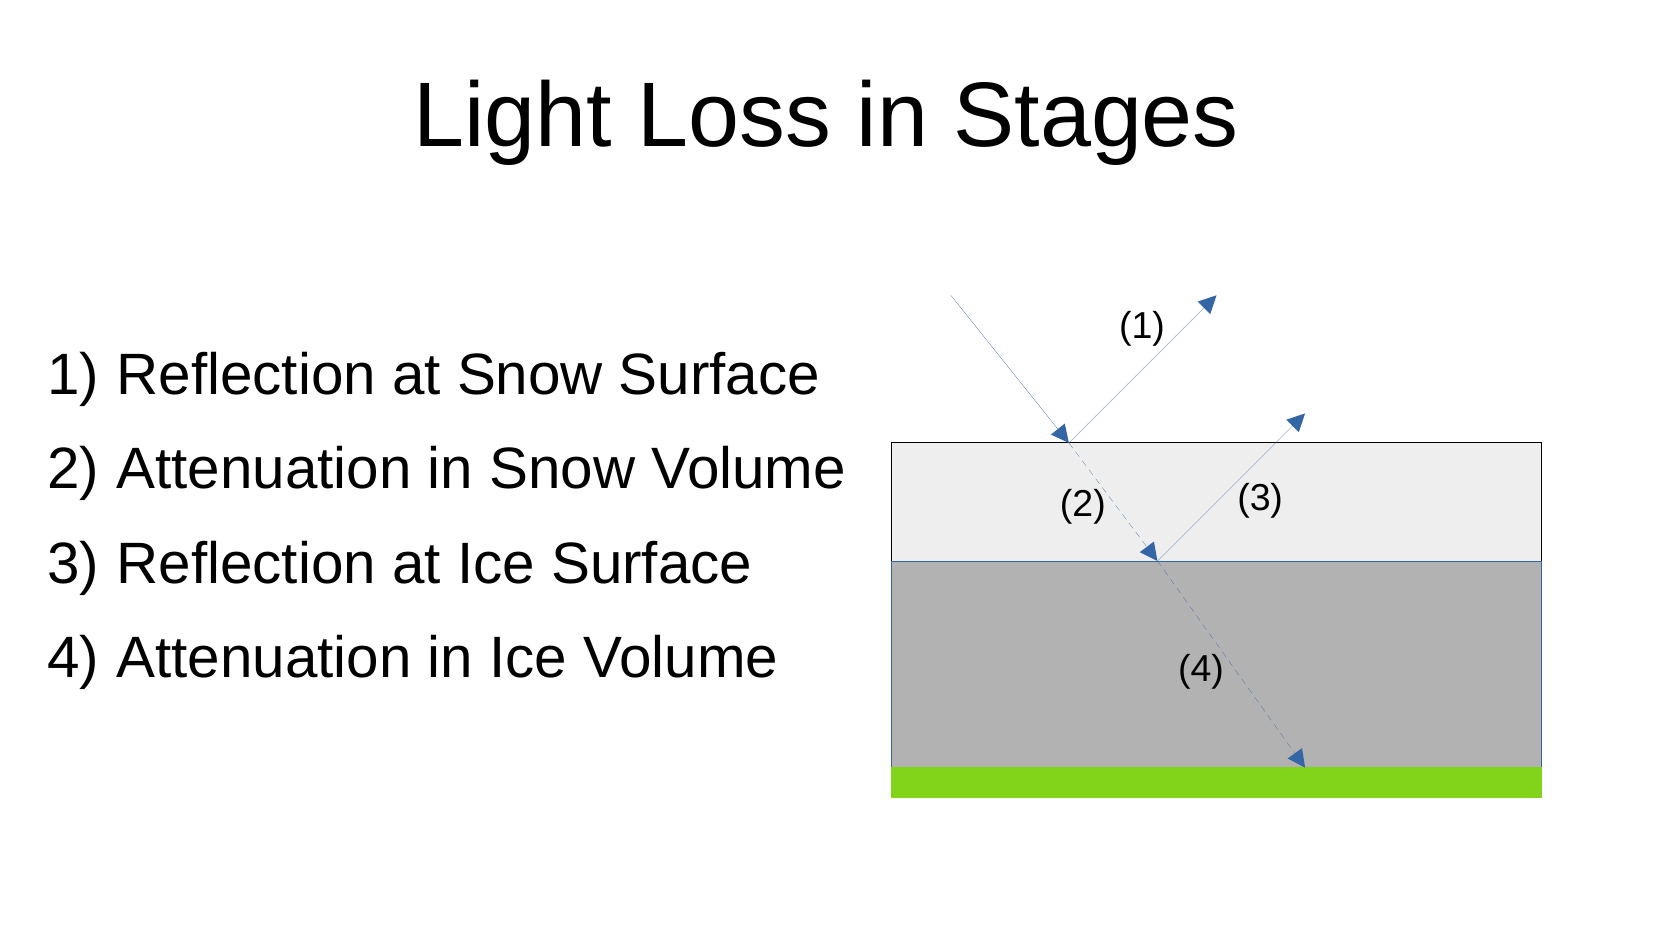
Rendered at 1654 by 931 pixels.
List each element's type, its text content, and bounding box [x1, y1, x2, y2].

text_box (2) [1045, 474, 1134, 532]
text_box (3) [1222, 468, 1312, 526]
text_box (4) [1163, 640, 1252, 697]
text_box [891, 442, 1542, 798]
list Reflection at Snow Surface Attenuation in Snow Volume Reflection at Ice Surface Attenuation in Ice Volume [29, 341, 857, 882]
title Light Loss in Stages [82, 37, 1571, 193]
text_box (1) [1104, 297, 1193, 355]
